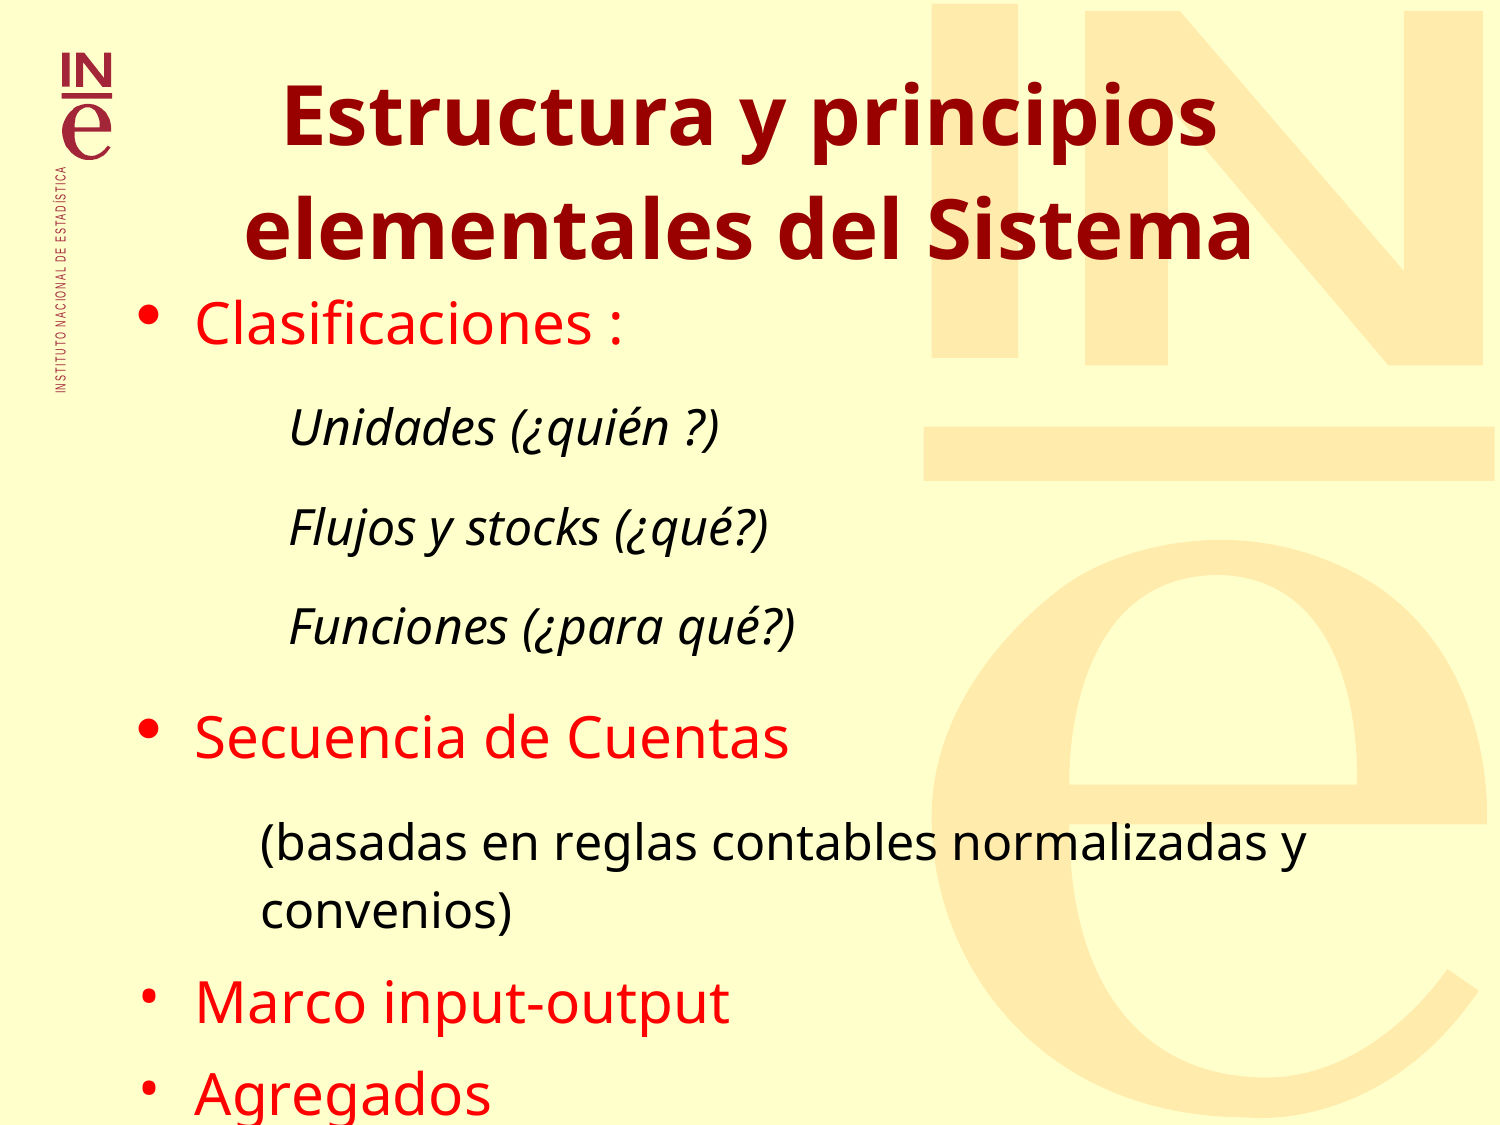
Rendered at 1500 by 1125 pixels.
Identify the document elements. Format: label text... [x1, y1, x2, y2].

title Estructura y principios elementales del Sistema [112, 49, 1388, 264]
list Clasificaciones : Unidades (¿quién ?) Flujos y stocks (¿qué?) Funciones (¿para qué?) Secuencia de Cuentas (basadas en reglas contables normalizadas y convenios) Marco input-output Agregados [124, 275, 1425, 1076]
